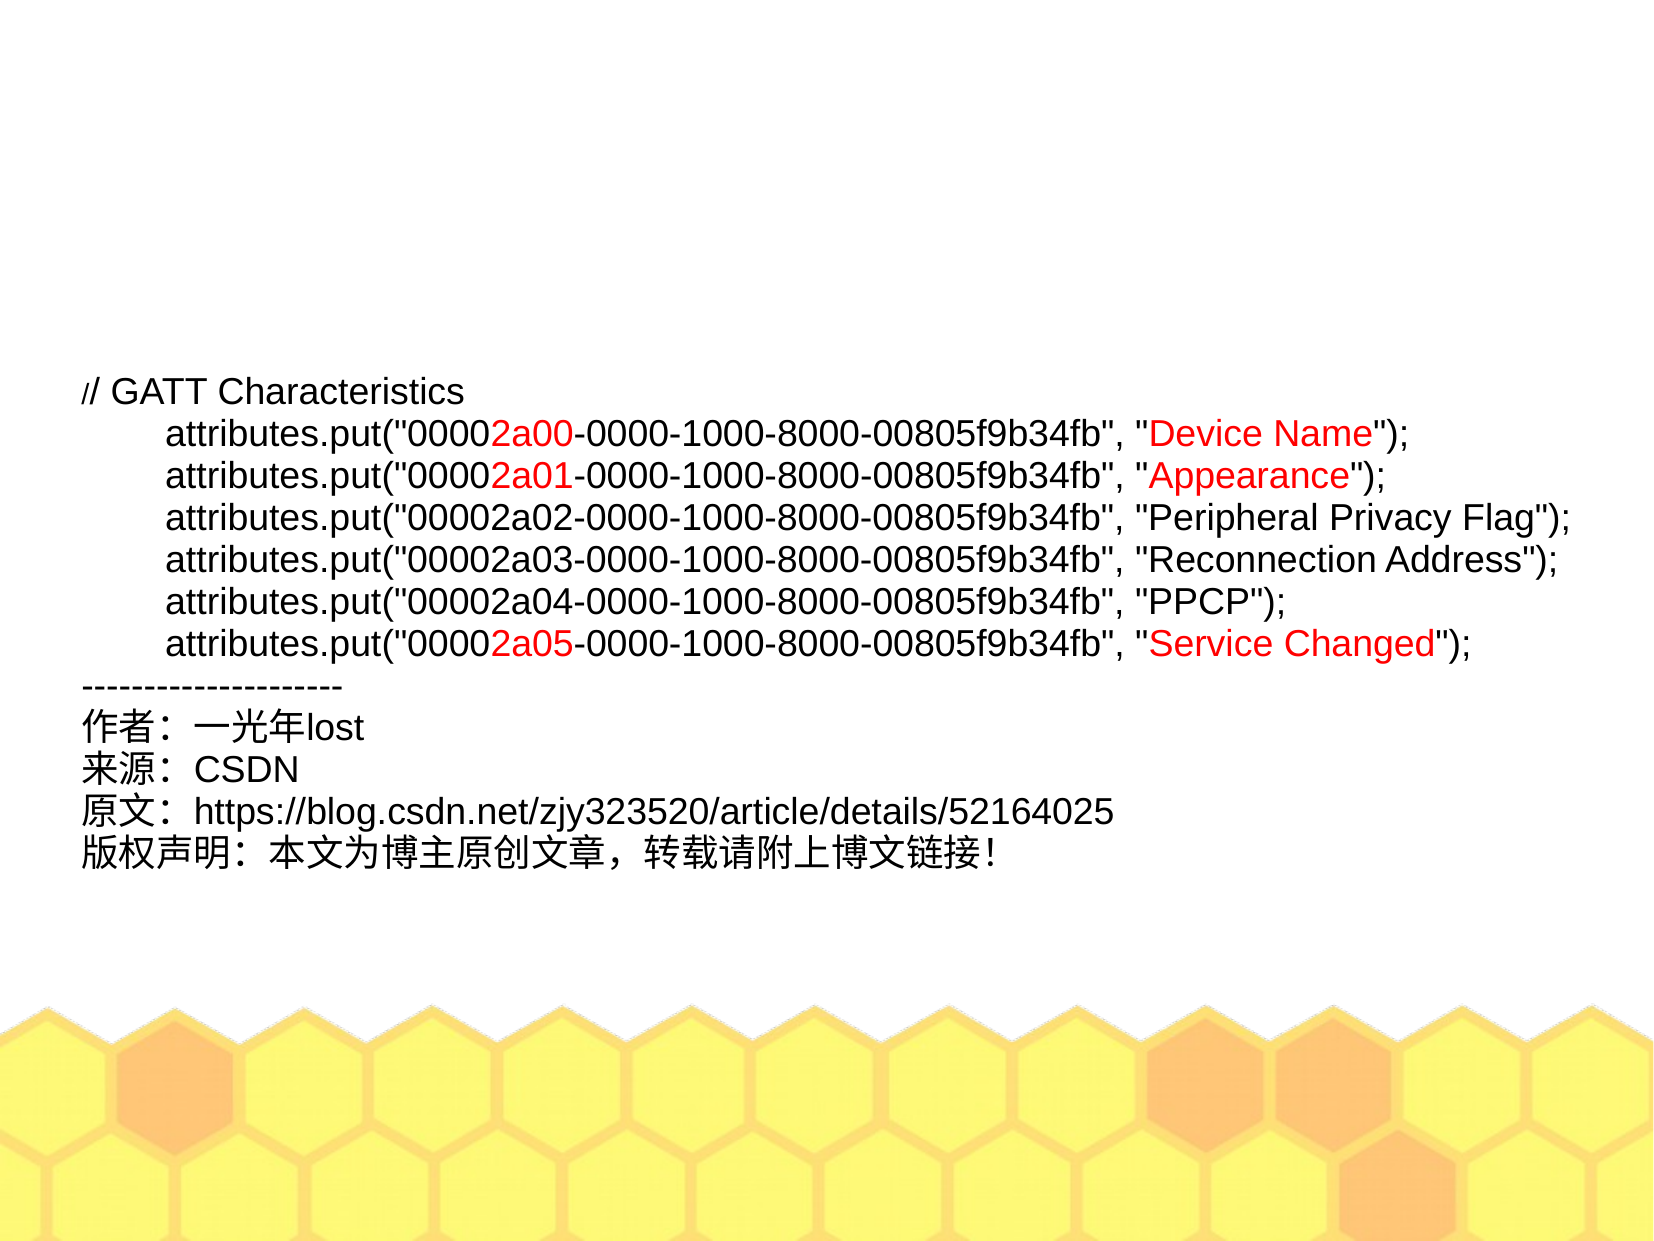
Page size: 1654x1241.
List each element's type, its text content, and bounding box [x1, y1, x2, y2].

picture [0, 1001, 1654, 1241]
text_box // GATT Characteristics attributes.put("00002a00-0000-1000-8000-00805f9b34fb", "Device Name"); attributes.put("00002a01-0000-1000-8000-00805f9b34fb", "Appearance"); attributes.put("00002a02-0000-1000-8000-00805f9b34fb", "Peripheral Privacy Flag"); attributes.put("00002a03-0000-1000-8000-00805f9b34fb", "Reconnection Address"); attributes.put("00002a04-0000-1000-8000-00805f9b34fb", "PPCP"); attributes.put("00002a05-0000-1000-8000-00805f9b34fb", "Service Changed"); --------------------- 作者：一光年lost 来源：CSDN 原文：https://blog.csdn.net/zjy323520/article/details/52164025 版权声明：本文为博主原创文章，转载请附上博文链接！ [66, 363, 1597, 882]
